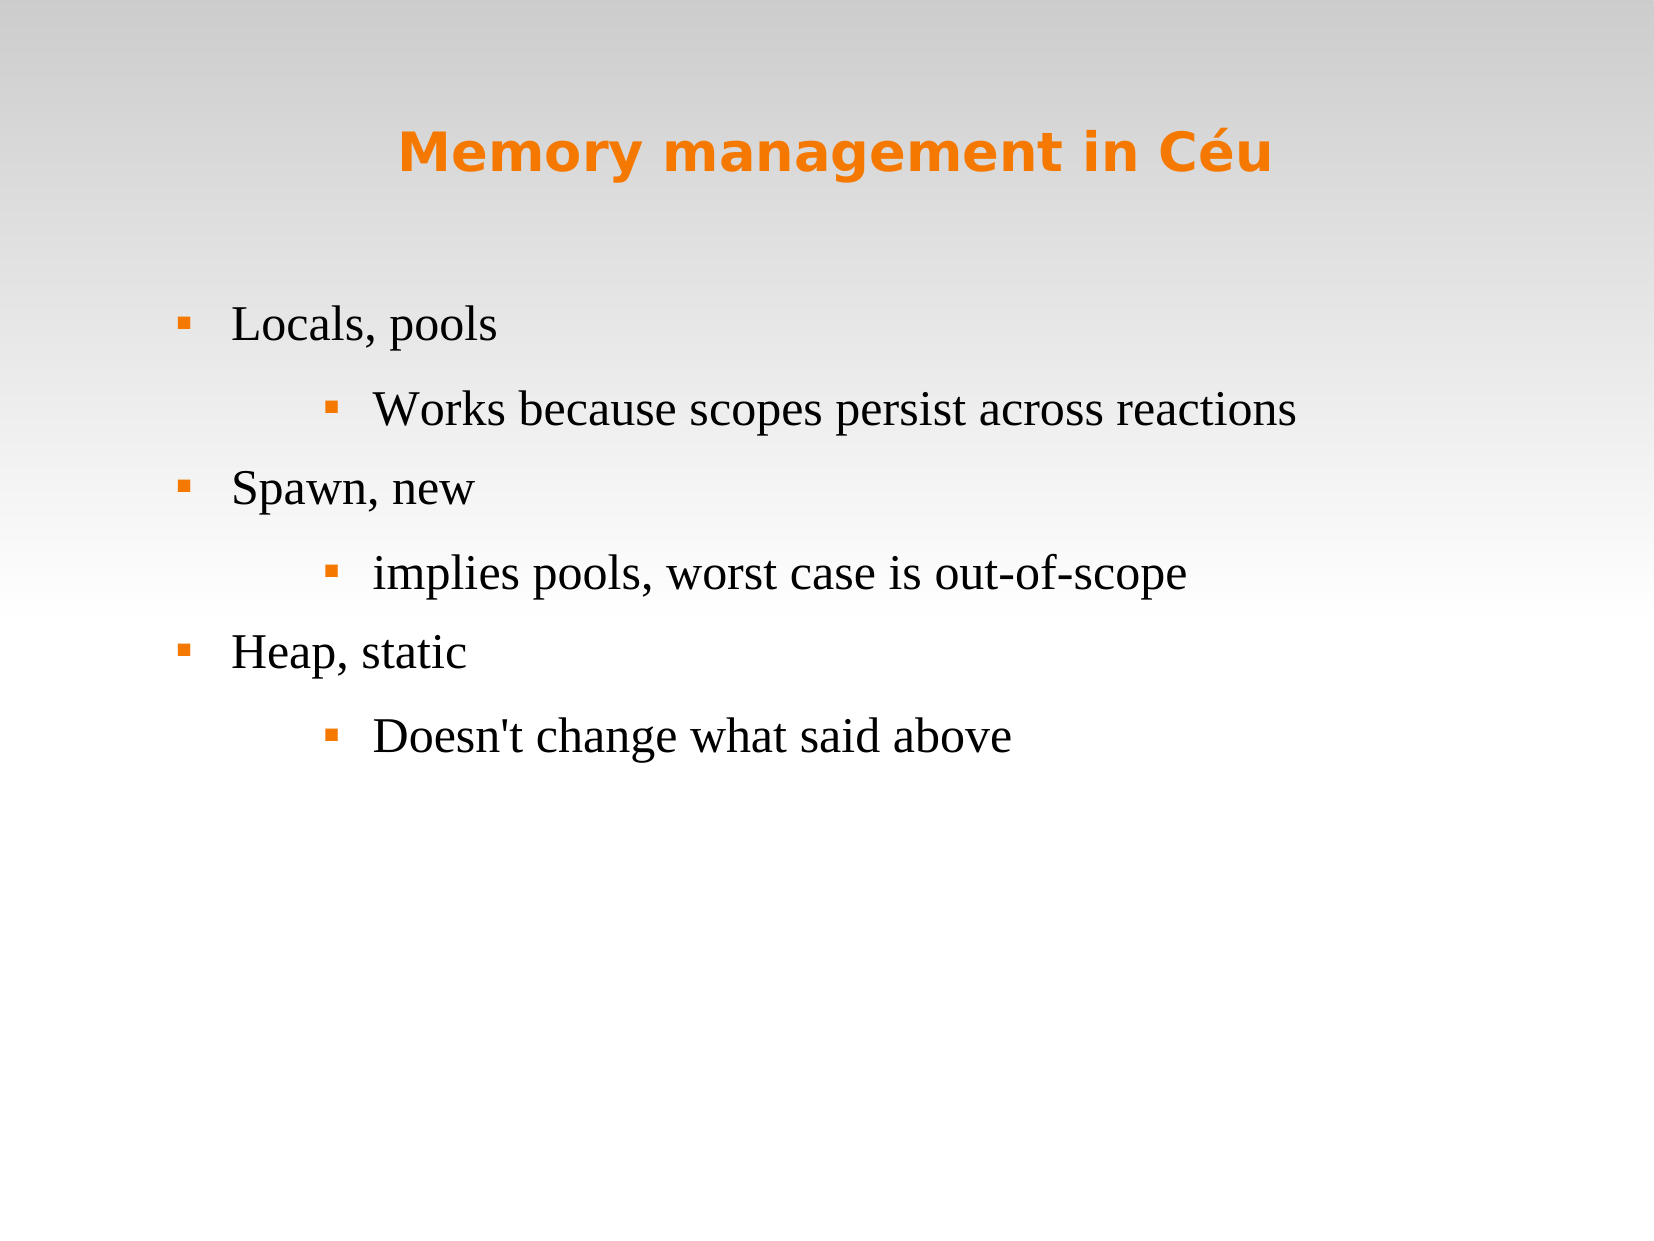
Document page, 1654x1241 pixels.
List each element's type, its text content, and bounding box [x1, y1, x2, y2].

title Memory management in Céu [82, 49, 1571, 257]
list Locals, pools Works because scopes persist across reactions Spawn, new implies pools, worst case is out-of-scope Heap, static Doesn't change what said above [89, 296, 1463, 1115]
